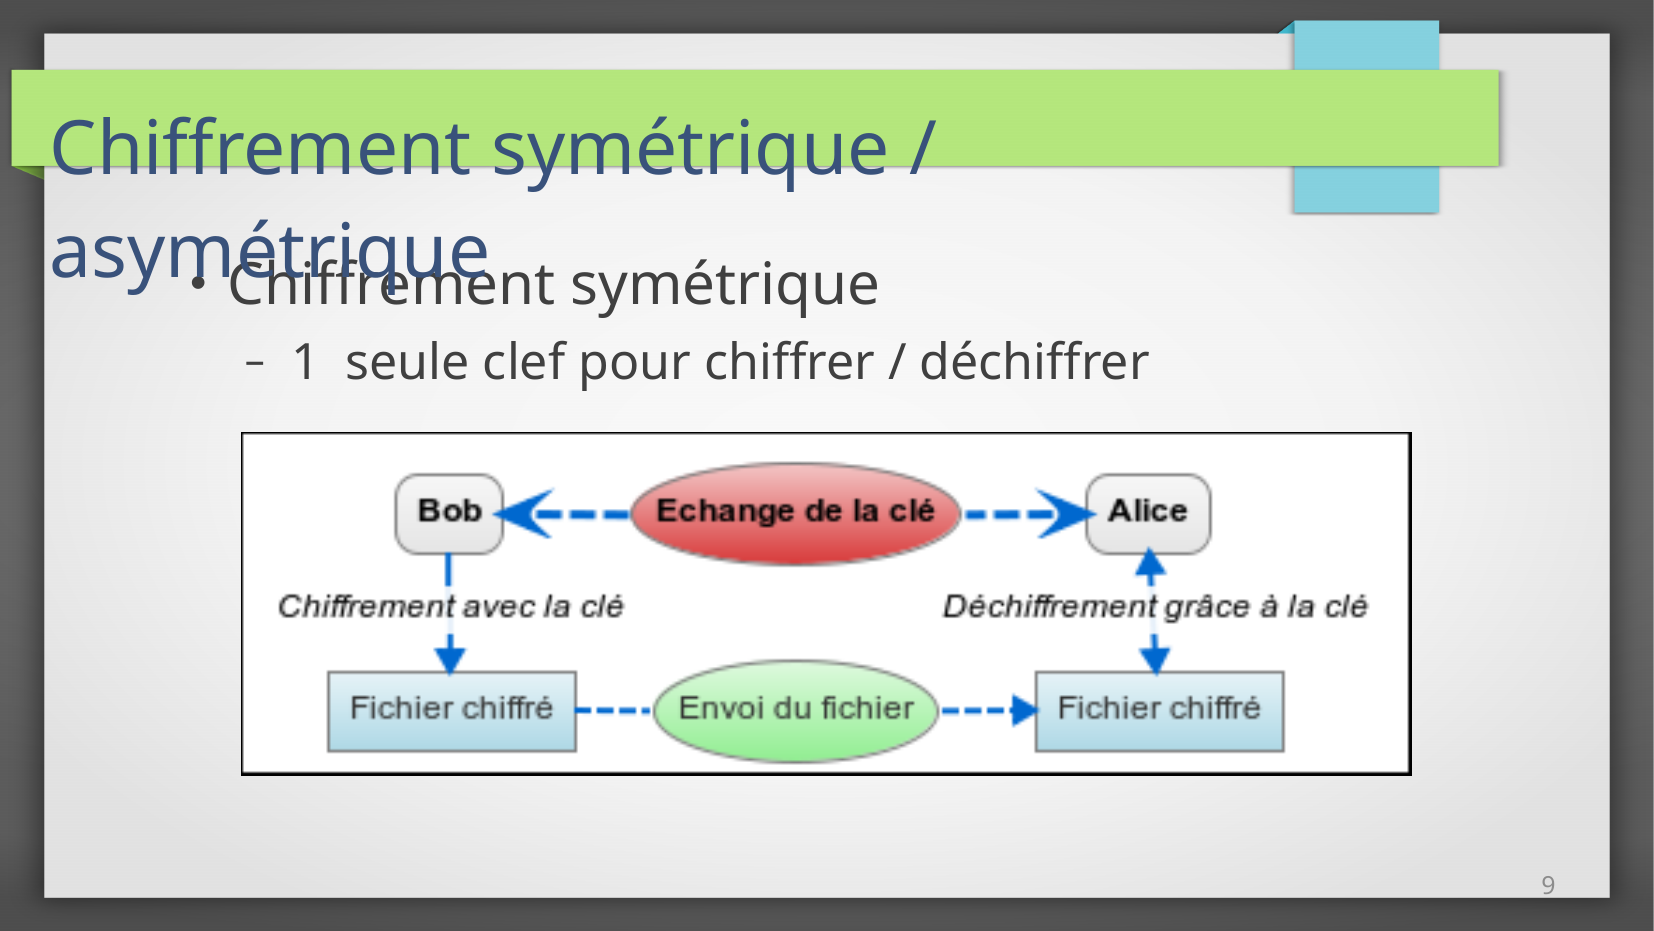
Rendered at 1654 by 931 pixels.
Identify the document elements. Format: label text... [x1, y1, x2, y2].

picture [0, 0, 1654, 931]
text_box Chiffrement symétrique / asymétrique [35, 87, 1241, 178]
text_box Chiffrement symétrique 1 seule clef pour chiffrer / déchiffrer [175, 246, 1571, 815]
text_box <numéro> [1184, 862, 1571, 912]
